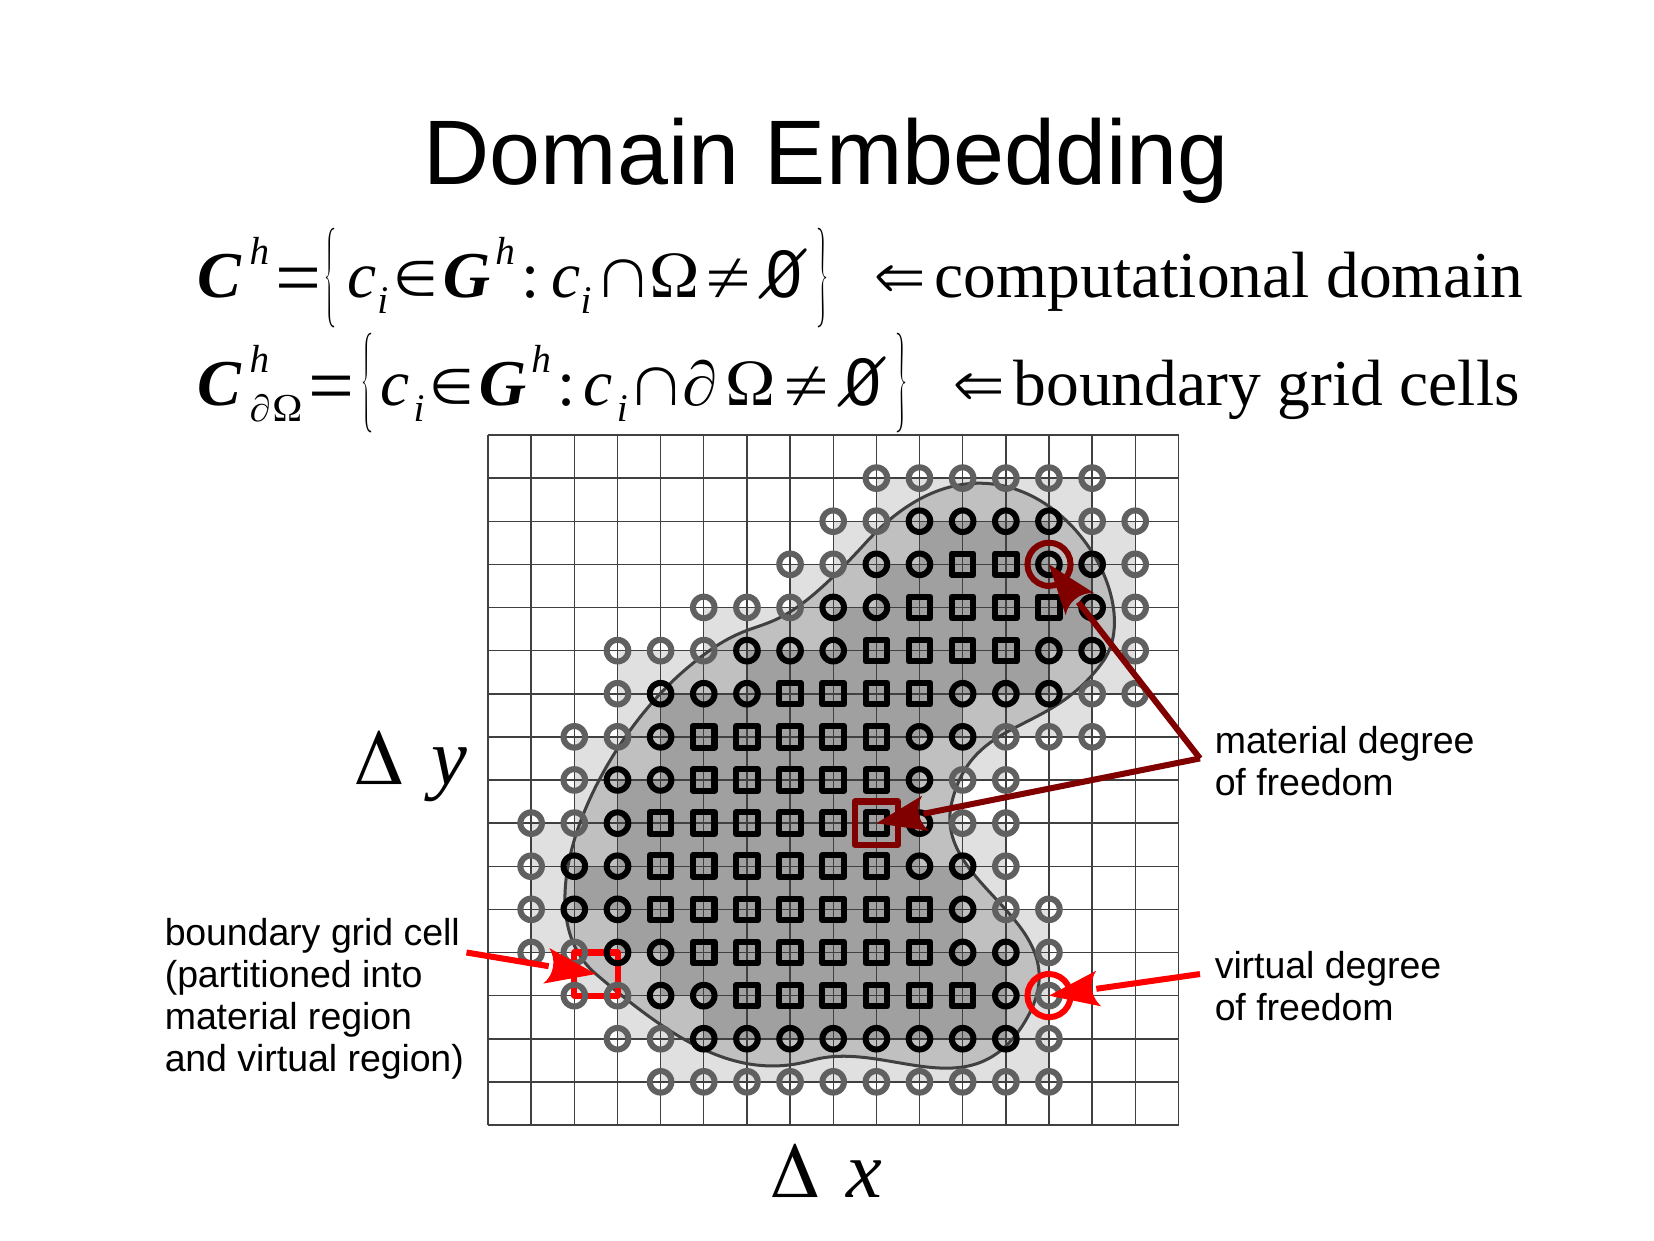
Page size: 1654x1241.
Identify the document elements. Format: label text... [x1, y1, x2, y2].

text_box [653, 996, 660, 1003]
text_box [877, 608, 919, 650]
text_box [1050, 589, 1058, 594]
text_box [912, 730, 919, 736]
text_box material degree of freedom [1200, 712, 1501, 812]
text_box [1098, 608, 1135, 650]
text_box [610, 867, 617, 873]
text_box [791, 996, 798, 1003]
text_box [697, 996, 703, 1003]
text_box [834, 910, 841, 917]
text_box [575, 910, 617, 949]
text_box [877, 608, 884, 615]
text_box [877, 910, 919, 952]
text_box [791, 996, 833, 1038]
text_box [739, 772, 746, 779]
text_box [704, 1032, 711, 1038]
text_box [963, 988, 970, 995]
text_box [869, 738, 876, 745]
text_box [661, 651, 703, 693]
text_box [1085, 651, 1091, 658]
text_box [1042, 996, 1048, 1003]
text_box [877, 522, 919, 564]
text_box [739, 988, 746, 995]
text_box [661, 687, 668, 693]
text_box [920, 945, 927, 952]
text_box [963, 1040, 1005, 1081]
text_box [618, 910, 625, 916]
text_box [1070, 595, 1084, 607]
text_box [610, 773, 617, 779]
text_box [1128, 643, 1135, 650]
text_box [834, 867, 841, 874]
text_box [610, 859, 617, 866]
text_box [825, 815, 833, 822]
text_box [877, 805, 895, 814]
text_box [834, 686, 841, 693]
text_box [696, 772, 703, 779]
text_box [877, 824, 884, 831]
text_box [825, 988, 833, 995]
text_box [825, 910, 833, 917]
text_box boundary grid cell (partitioned into material region and virtual region) [150, 904, 487, 1088]
text_box [912, 514, 919, 521]
text_box [877, 600, 884, 607]
text_box [704, 651, 746, 693]
text_box [825, 867, 833, 874]
text_box [912, 996, 919, 1003]
text_box [739, 858, 746, 866]
text_box [704, 815, 711, 822]
text_box [826, 1075, 833, 1081]
text_box [618, 773, 625, 779]
text_box [704, 1040, 746, 1081]
text_box [618, 824, 625, 830]
text_box [739, 729, 746, 736]
text_box [834, 867, 876, 909]
text_box [963, 651, 970, 658]
text_box [1007, 996, 1048, 1038]
text_box [1031, 546, 1048, 564]
text_box [920, 686, 927, 693]
text_box [1007, 651, 1014, 658]
text_box [1042, 557, 1048, 564]
text_box [748, 867, 755, 874]
text_box [920, 608, 962, 650]
text_box [825, 772, 833, 779]
text_box [791, 781, 798, 788]
text_box [791, 600, 797, 607]
text_box [661, 996, 668, 1003]
text_box [532, 902, 538, 909]
text_box [834, 988, 841, 995]
text_box [963, 953, 970, 960]
text_box [1085, 557, 1091, 564]
text_box [1128, 687, 1135, 693]
text_box [963, 479, 1005, 521]
text_box [920, 867, 927, 873]
text_box [858, 805, 876, 822]
text_box [704, 1075, 711, 1081]
text_box [955, 557, 962, 564]
text_box [791, 772, 798, 779]
text_box [869, 945, 876, 952]
text_box [791, 988, 798, 995]
text_box [963, 953, 1005, 995]
text_box [1050, 547, 1067, 564]
text_box [748, 608, 789, 650]
text_box [1007, 600, 1014, 607]
text_box [825, 858, 833, 866]
text_box [661, 773, 668, 779]
text_box [618, 910, 660, 952]
text_box [963, 738, 970, 744]
text_box [661, 858, 668, 866]
text_box [532, 910, 574, 952]
text_box [834, 651, 840, 658]
text_box [739, 953, 746, 960]
text_box [963, 565, 970, 572]
text_box [956, 902, 962, 909]
text_box [1007, 945, 1013, 952]
text_box [739, 781, 746, 788]
text_box [963, 910, 1005, 952]
text_box [748, 651, 789, 693]
text_box [791, 738, 798, 745]
text_box [661, 910, 703, 952]
text_box [748, 695, 789, 736]
text_box [912, 945, 919, 952]
text_box [748, 729, 755, 736]
text_box [825, 945, 833, 952]
text_box [618, 651, 660, 693]
text_box [704, 945, 711, 952]
text_box [1050, 651, 1056, 658]
text_box [869, 600, 876, 607]
text_box [956, 945, 962, 952]
text_box [998, 651, 1005, 658]
text_box [1128, 522, 1135, 528]
text_box [618, 867, 660, 909]
text_box [920, 695, 962, 736]
text_box [748, 824, 755, 831]
text_box [877, 695, 884, 701]
text_box [912, 953, 919, 960]
text_box [1128, 600, 1135, 607]
text_box [912, 859, 919, 866]
text_box [834, 738, 876, 779]
text_box [912, 608, 919, 615]
text_box [826, 1032, 833, 1038]
text_box [696, 858, 703, 866]
text_box [825, 902, 833, 909]
text_box [955, 600, 962, 607]
text_box [791, 781, 833, 822]
text_box [998, 643, 1005, 650]
text_box [1050, 557, 1056, 564]
text_box [826, 1040, 833, 1046]
text_box [791, 824, 833, 866]
text_box [912, 479, 919, 485]
text_box [999, 996, 1005, 1003]
text_box [1050, 608, 1057, 615]
text_box [704, 738, 746, 779]
text_box [834, 953, 876, 995]
text_box [963, 1032, 970, 1038]
text_box [748, 996, 755, 1003]
text_box [912, 600, 919, 607]
text_box [912, 867, 919, 873]
text_box [956, 514, 962, 521]
text_box [834, 945, 841, 952]
text_box [661, 1040, 703, 1081]
text_box [877, 996, 919, 1038]
text_box [653, 651, 660, 658]
text_box [834, 815, 841, 822]
text_box [834, 781, 876, 822]
text_box [920, 651, 962, 693]
text_box [791, 867, 833, 909]
text_box [869, 608, 876, 615]
text_box [1050, 514, 1056, 521]
text_box [877, 695, 919, 736]
text_box [834, 996, 876, 1038]
text_box [1031, 565, 1048, 582]
text_box [877, 902, 884, 909]
text_box [877, 910, 884, 917]
text_box [618, 1032, 625, 1038]
text_box [704, 824, 711, 831]
text_box [1031, 978, 1048, 995]
text_box [618, 738, 660, 779]
text_box [869, 824, 876, 831]
text_box [912, 781, 919, 787]
text_box [998, 608, 1005, 615]
text_box [791, 1040, 833, 1081]
text_box [567, 867, 574, 873]
text_box [834, 902, 841, 909]
text_box [912, 643, 919, 650]
text_box [661, 910, 668, 917]
text_box [661, 738, 703, 779]
text_box [999, 945, 1005, 952]
text_box [791, 910, 798, 917]
text_box [963, 867, 970, 873]
text_box [834, 608, 876, 650]
text_box [999, 514, 1005, 521]
text_box [834, 522, 876, 564]
text_box [869, 643, 876, 650]
text_box [739, 902, 746, 909]
text_box [661, 730, 668, 736]
text_box [791, 686, 798, 693]
text_box [782, 867, 789, 874]
text_box [782, 996, 789, 1003]
text_box [618, 824, 660, 866]
text_box [999, 859, 1005, 866]
text_box [1031, 996, 1048, 1014]
text_box [748, 738, 789, 779]
text_box [1071, 565, 1091, 590]
text_box [920, 1075, 927, 1081]
text_box [704, 858, 711, 866]
text_box [532, 859, 538, 866]
text_box [877, 988, 884, 995]
text_box [963, 608, 970, 615]
text_box [825, 781, 833, 788]
text_box [955, 996, 962, 1003]
text_box [653, 902, 660, 909]
text_box [1007, 608, 1048, 650]
text_box [653, 867, 660, 874]
text_box [748, 772, 755, 779]
text_box [618, 867, 625, 873]
chart [180, 225, 1538, 434]
text_box [1007, 608, 1014, 615]
text_box [748, 910, 789, 952]
text_box [696, 910, 703, 917]
text_box [1128, 557, 1135, 564]
text_box [661, 989, 668, 995]
text_box [704, 738, 711, 745]
text_box [661, 953, 703, 995]
text_box [963, 643, 970, 650]
text_box [740, 651, 746, 658]
text_box [998, 600, 1005, 607]
chart [334, 712, 487, 804]
text_box [704, 695, 746, 736]
text_box [877, 996, 884, 1003]
text_box [912, 988, 919, 995]
text_box [748, 781, 789, 822]
text_box [869, 557, 876, 564]
text_box [791, 910, 833, 952]
text_box [791, 824, 798, 831]
text_box [704, 1040, 711, 1046]
text_box [955, 643, 962, 650]
text_box [1093, 600, 1099, 607]
text_box [661, 867, 703, 909]
text_box [912, 773, 919, 779]
text_box [877, 643, 884, 650]
text_box [739, 738, 746, 745]
text_box [955, 565, 962, 572]
text_box [618, 945, 625, 952]
text_box [920, 643, 927, 650]
text_box [912, 910, 919, 917]
text_box [963, 910, 970, 916]
text_box [618, 695, 660, 736]
text_box [920, 608, 927, 615]
text_box [963, 695, 1005, 736]
text_box virtual degree of freedom [1200, 937, 1463, 1037]
text_box [1042, 945, 1048, 952]
text_box [963, 824, 1005, 866]
text_box [920, 773, 927, 779]
text_box [869, 651, 876, 658]
text_box [869, 867, 876, 874]
text_box [834, 557, 840, 564]
text_box [877, 815, 884, 822]
text_box [739, 945, 746, 952]
text_box [575, 859, 581, 866]
text_box [791, 738, 833, 779]
text_box [532, 867, 574, 909]
text_box [1128, 608, 1135, 615]
text_box [920, 953, 962, 995]
text_box [618, 996, 660, 1038]
text_box [877, 651, 919, 693]
text_box [877, 945, 884, 952]
text_box [1007, 1040, 1048, 1081]
text_box [782, 738, 789, 745]
text_box [791, 608, 833, 650]
text_box [748, 815, 755, 822]
text_box [618, 781, 660, 822]
text_box [963, 902, 970, 909]
text_box [998, 565, 1005, 572]
text_box [782, 686, 789, 693]
title Domain Embedding [82, 49, 1571, 257]
text_box [834, 651, 876, 693]
text_box [869, 910, 876, 917]
text_box [920, 522, 927, 528]
text_box [791, 953, 798, 960]
text_box [704, 902, 711, 909]
text_box [825, 729, 833, 736]
text_box [920, 557, 927, 564]
text_box [955, 651, 962, 658]
text_box [920, 996, 927, 1003]
text_box [877, 867, 884, 874]
text_box [696, 738, 703, 745]
text_box [1007, 953, 1048, 995]
text_box [661, 996, 703, 1038]
text_box [575, 902, 581, 909]
text_box [704, 651, 711, 658]
text_box [577, 956, 615, 993]
text_box [748, 945, 755, 952]
text_box [920, 738, 962, 779]
text_box [912, 651, 919, 658]
text_box [877, 1040, 919, 1081]
text_box [704, 867, 711, 874]
text_box [661, 738, 668, 744]
text_box [1042, 514, 1048, 521]
text_box [869, 996, 876, 1003]
text_box [963, 600, 970, 607]
text_box [826, 600, 833, 607]
text_box [912, 695, 919, 701]
text_box [920, 1040, 962, 1081]
text_box [748, 738, 755, 745]
text_box [610, 902, 617, 909]
text_box [782, 988, 789, 995]
text_box [748, 781, 755, 788]
text_box [610, 910, 617, 916]
text_box [877, 738, 919, 779]
text_box [791, 729, 798, 736]
text_box [912, 522, 919, 528]
text_box [920, 910, 962, 952]
text_box [963, 996, 1005, 1038]
text_box [920, 859, 927, 866]
text_box [912, 1075, 919, 1081]
text_box [748, 858, 755, 866]
text_box [1093, 565, 1135, 607]
text_box [704, 687, 711, 693]
text_box [661, 1032, 668, 1038]
text_box [1093, 557, 1099, 564]
text_box [963, 730, 970, 736]
text_box [567, 859, 574, 866]
text_box [610, 824, 617, 830]
text_box [661, 902, 668, 909]
text_box [869, 902, 876, 909]
text_box [869, 1040, 876, 1046]
text_box [963, 695, 970, 701]
text_box [1050, 600, 1057, 607]
text_box [1007, 910, 1048, 952]
text_box [920, 781, 962, 810]
text_box [782, 910, 789, 917]
text_box [748, 953, 755, 960]
text_box [834, 824, 841, 831]
text_box [869, 686, 876, 693]
text_box [877, 827, 919, 866]
text_box [825, 738, 833, 745]
text_box [912, 1032, 919, 1038]
text_box [920, 902, 927, 909]
text_box [834, 600, 840, 607]
text_box [1085, 514, 1091, 521]
text_box [748, 953, 789, 995]
text_box [567, 910, 574, 916]
text_box [963, 773, 970, 779]
text_box [1007, 996, 1013, 1003]
text_box [920, 600, 927, 607]
text_box [575, 738, 617, 779]
text_box [791, 902, 798, 909]
text_box [748, 902, 755, 909]
text_box [920, 730, 927, 736]
text_box [653, 858, 660, 866]
text_box [877, 772, 884, 779]
text_box [791, 695, 798, 701]
text_box [877, 867, 919, 909]
text_box [1050, 695, 1091, 736]
text_box [704, 867, 746, 909]
text_box [567, 902, 574, 909]
text_box [697, 651, 703, 658]
text_box [696, 945, 703, 952]
text_box [791, 651, 797, 658]
text_box [825, 695, 833, 701]
text_box [791, 651, 833, 693]
text_box [661, 824, 703, 866]
text_box [739, 824, 746, 831]
text_box [869, 695, 876, 701]
text_box [1093, 651, 1134, 693]
text_box [920, 695, 927, 701]
text_box [782, 824, 789, 831]
text_box [748, 651, 754, 658]
text_box [1093, 651, 1099, 658]
text_box [661, 867, 668, 874]
text_box [920, 565, 927, 571]
text_box [704, 910, 711, 917]
text_box [912, 557, 919, 564]
text_box [834, 824, 876, 866]
text_box [748, 988, 755, 995]
text_box [791, 815, 798, 822]
text_box [1093, 628, 1103, 640]
text_box [920, 514, 927, 521]
text_box [704, 772, 711, 779]
text_box [704, 989, 711, 995]
text_box [704, 608, 746, 650]
text_box [704, 996, 711, 1003]
text_box [748, 824, 789, 866]
text_box [963, 859, 970, 866]
text_box [748, 867, 789, 909]
text_box [654, 945, 660, 952]
text_box [877, 729, 884, 736]
text_box [704, 953, 746, 995]
text_box [782, 858, 789, 866]
text_box [999, 902, 1005, 909]
text_box [877, 953, 884, 960]
text_box [739, 910, 746, 917]
text_box [661, 815, 668, 822]
text_box [963, 514, 970, 521]
text_box [661, 945, 668, 952]
text_box [955, 608, 962, 615]
text_box [782, 772, 789, 779]
text_box [869, 1032, 876, 1038]
text_box [826, 651, 833, 658]
text_box [1007, 565, 1014, 572]
text_box [661, 781, 703, 822]
text_box [877, 479, 919, 521]
text_box [661, 1075, 668, 1081]
text_box [834, 738, 841, 745]
text_box [696, 867, 703, 874]
text_box [748, 910, 755, 917]
text_box [653, 824, 660, 831]
text_box [963, 687, 970, 693]
text_box [696, 953, 703, 960]
text_box [877, 953, 919, 995]
text_box [1093, 522, 1135, 564]
text_box [834, 858, 841, 866]
text_box [963, 651, 1005, 693]
text_box [661, 953, 668, 960]
text_box [704, 695, 711, 701]
text_box [704, 953, 711, 960]
text_box [696, 729, 703, 736]
text_box [877, 514, 884, 521]
text_box [618, 902, 625, 909]
text_box [920, 479, 927, 485]
text_box [739, 867, 746, 874]
text_box [1050, 479, 1091, 521]
text_box [826, 608, 833, 615]
text_box [877, 826, 895, 842]
text_box [1007, 479, 1048, 521]
text_box [920, 651, 927, 658]
text_box [791, 858, 798, 866]
text_box [704, 644, 711, 650]
text_box [618, 996, 625, 1003]
text_box [869, 522, 876, 528]
text_box [748, 996, 789, 1038]
text_box [739, 996, 746, 1003]
text_box [877, 858, 884, 866]
text_box [704, 996, 746, 1038]
text_box [575, 781, 617, 822]
text_box [920, 910, 927, 917]
text_box [1041, 608, 1048, 615]
text_box [963, 522, 1005, 564]
text_box [834, 565, 876, 607]
text_box [1062, 565, 1067, 573]
text_box [932, 811, 954, 822]
text_box [956, 859, 962, 866]
text_box [791, 953, 833, 995]
text_box [963, 608, 1005, 650]
text_box [783, 651, 789, 658]
text_box [704, 781, 746, 822]
text_box [661, 781, 668, 787]
text_box [825, 824, 833, 831]
text_box [1042, 651, 1048, 658]
text_box [1128, 565, 1135, 571]
text_box [825, 953, 833, 960]
text_box [782, 815, 789, 822]
text_box [869, 815, 876, 822]
text_box [963, 557, 970, 564]
text_box [1007, 522, 1048, 564]
text_box [748, 1040, 789, 1081]
text_box [834, 910, 876, 952]
text_box [782, 695, 789, 701]
text_box [782, 953, 789, 960]
text_box [704, 824, 746, 866]
text_box [920, 479, 962, 521]
text_box [1103, 641, 1110, 650]
text_box [825, 996, 833, 1003]
text_box [575, 867, 617, 909]
text_box [963, 565, 1005, 607]
text_box [653, 910, 660, 917]
text_box [704, 729, 711, 736]
text_box [704, 781, 711, 788]
text_box [1128, 651, 1135, 658]
text_box [567, 945, 574, 952]
text_box [782, 902, 789, 909]
text_box [696, 902, 703, 909]
chart [750, 1126, 901, 1217]
text_box [877, 565, 919, 607]
text_box [920, 988, 927, 995]
text_box [920, 953, 927, 960]
text_box [826, 643, 833, 650]
text_box [912, 686, 919, 693]
text_box [998, 557, 1005, 564]
text_box [1007, 695, 1048, 736]
text_box [869, 565, 876, 571]
text_box [963, 1040, 970, 1046]
text_box [834, 953, 841, 960]
text_box [661, 695, 703, 736]
text_box [696, 815, 703, 822]
text_box [653, 815, 660, 822]
text_box [575, 824, 617, 866]
text_box [1050, 651, 1091, 693]
text_box [920, 1032, 927, 1038]
text_box [834, 729, 841, 736]
text_box [1007, 565, 1048, 607]
text_box [661, 651, 668, 658]
text_box [912, 902, 919, 909]
text_box [1050, 608, 1091, 650]
text_box [963, 945, 970, 952]
text_box [858, 824, 876, 842]
text_box [912, 565, 919, 571]
text_box [834, 695, 876, 736]
text_box [1007, 643, 1014, 650]
text_box [567, 824, 574, 830]
text_box [826, 565, 833, 571]
text_box [618, 651, 625, 658]
text_box [963, 522, 970, 528]
text_box [661, 824, 668, 831]
text_box [869, 772, 876, 779]
text_box [1007, 557, 1014, 564]
text_box [834, 996, 841, 1003]
text_box [1041, 600, 1048, 607]
text_box [963, 824, 970, 830]
text_box [963, 738, 1005, 779]
text_box [654, 953, 660, 960]
text_box [618, 687, 625, 693]
text_box [920, 824, 962, 866]
text_box [920, 522, 962, 564]
text_box [834, 695, 841, 701]
text_box [791, 867, 798, 874]
text_box [621, 953, 660, 995]
text_box [877, 651, 884, 658]
text_box [1007, 514, 1013, 521]
text_box [782, 945, 789, 952]
text_box [869, 858, 876, 866]
text_box [869, 988, 876, 995]
text_box [920, 565, 962, 607]
text_box [618, 859, 625, 866]
text_box [920, 996, 962, 1038]
text_box [955, 988, 962, 995]
text_box [1007, 651, 1048, 693]
text_box [739, 815, 746, 822]
text_box [834, 1040, 876, 1081]
text_box [704, 608, 711, 615]
text_box [869, 1075, 876, 1081]
text_box [791, 945, 798, 952]
text_box [782, 729, 789, 736]
text_box [1050, 522, 1091, 564]
text_box [610, 781, 617, 787]
text_box [532, 824, 574, 866]
text_box [782, 781, 789, 788]
text_box [791, 565, 833, 607]
text_box [791, 695, 833, 736]
text_box [704, 910, 746, 952]
text_box [963, 479, 970, 485]
text_box [532, 945, 538, 952]
text_box [963, 1075, 970, 1081]
text_box [963, 867, 1005, 909]
text_box [696, 824, 703, 831]
text_box [877, 781, 919, 807]
text_box [834, 772, 841, 779]
text_box [877, 738, 884, 745]
text_box [920, 867, 962, 909]
text_box [869, 781, 876, 788]
text_box [877, 686, 884, 693]
text_box [869, 953, 876, 960]
text_box [834, 781, 841, 788]
text_box [825, 686, 833, 693]
text_box [963, 996, 970, 1003]
text_box [696, 781, 703, 788]
text_box [618, 781, 625, 787]
text_box [618, 730, 625, 736]
text_box [869, 729, 876, 736]
text_box [877, 557, 884, 564]
text_box [877, 781, 884, 788]
